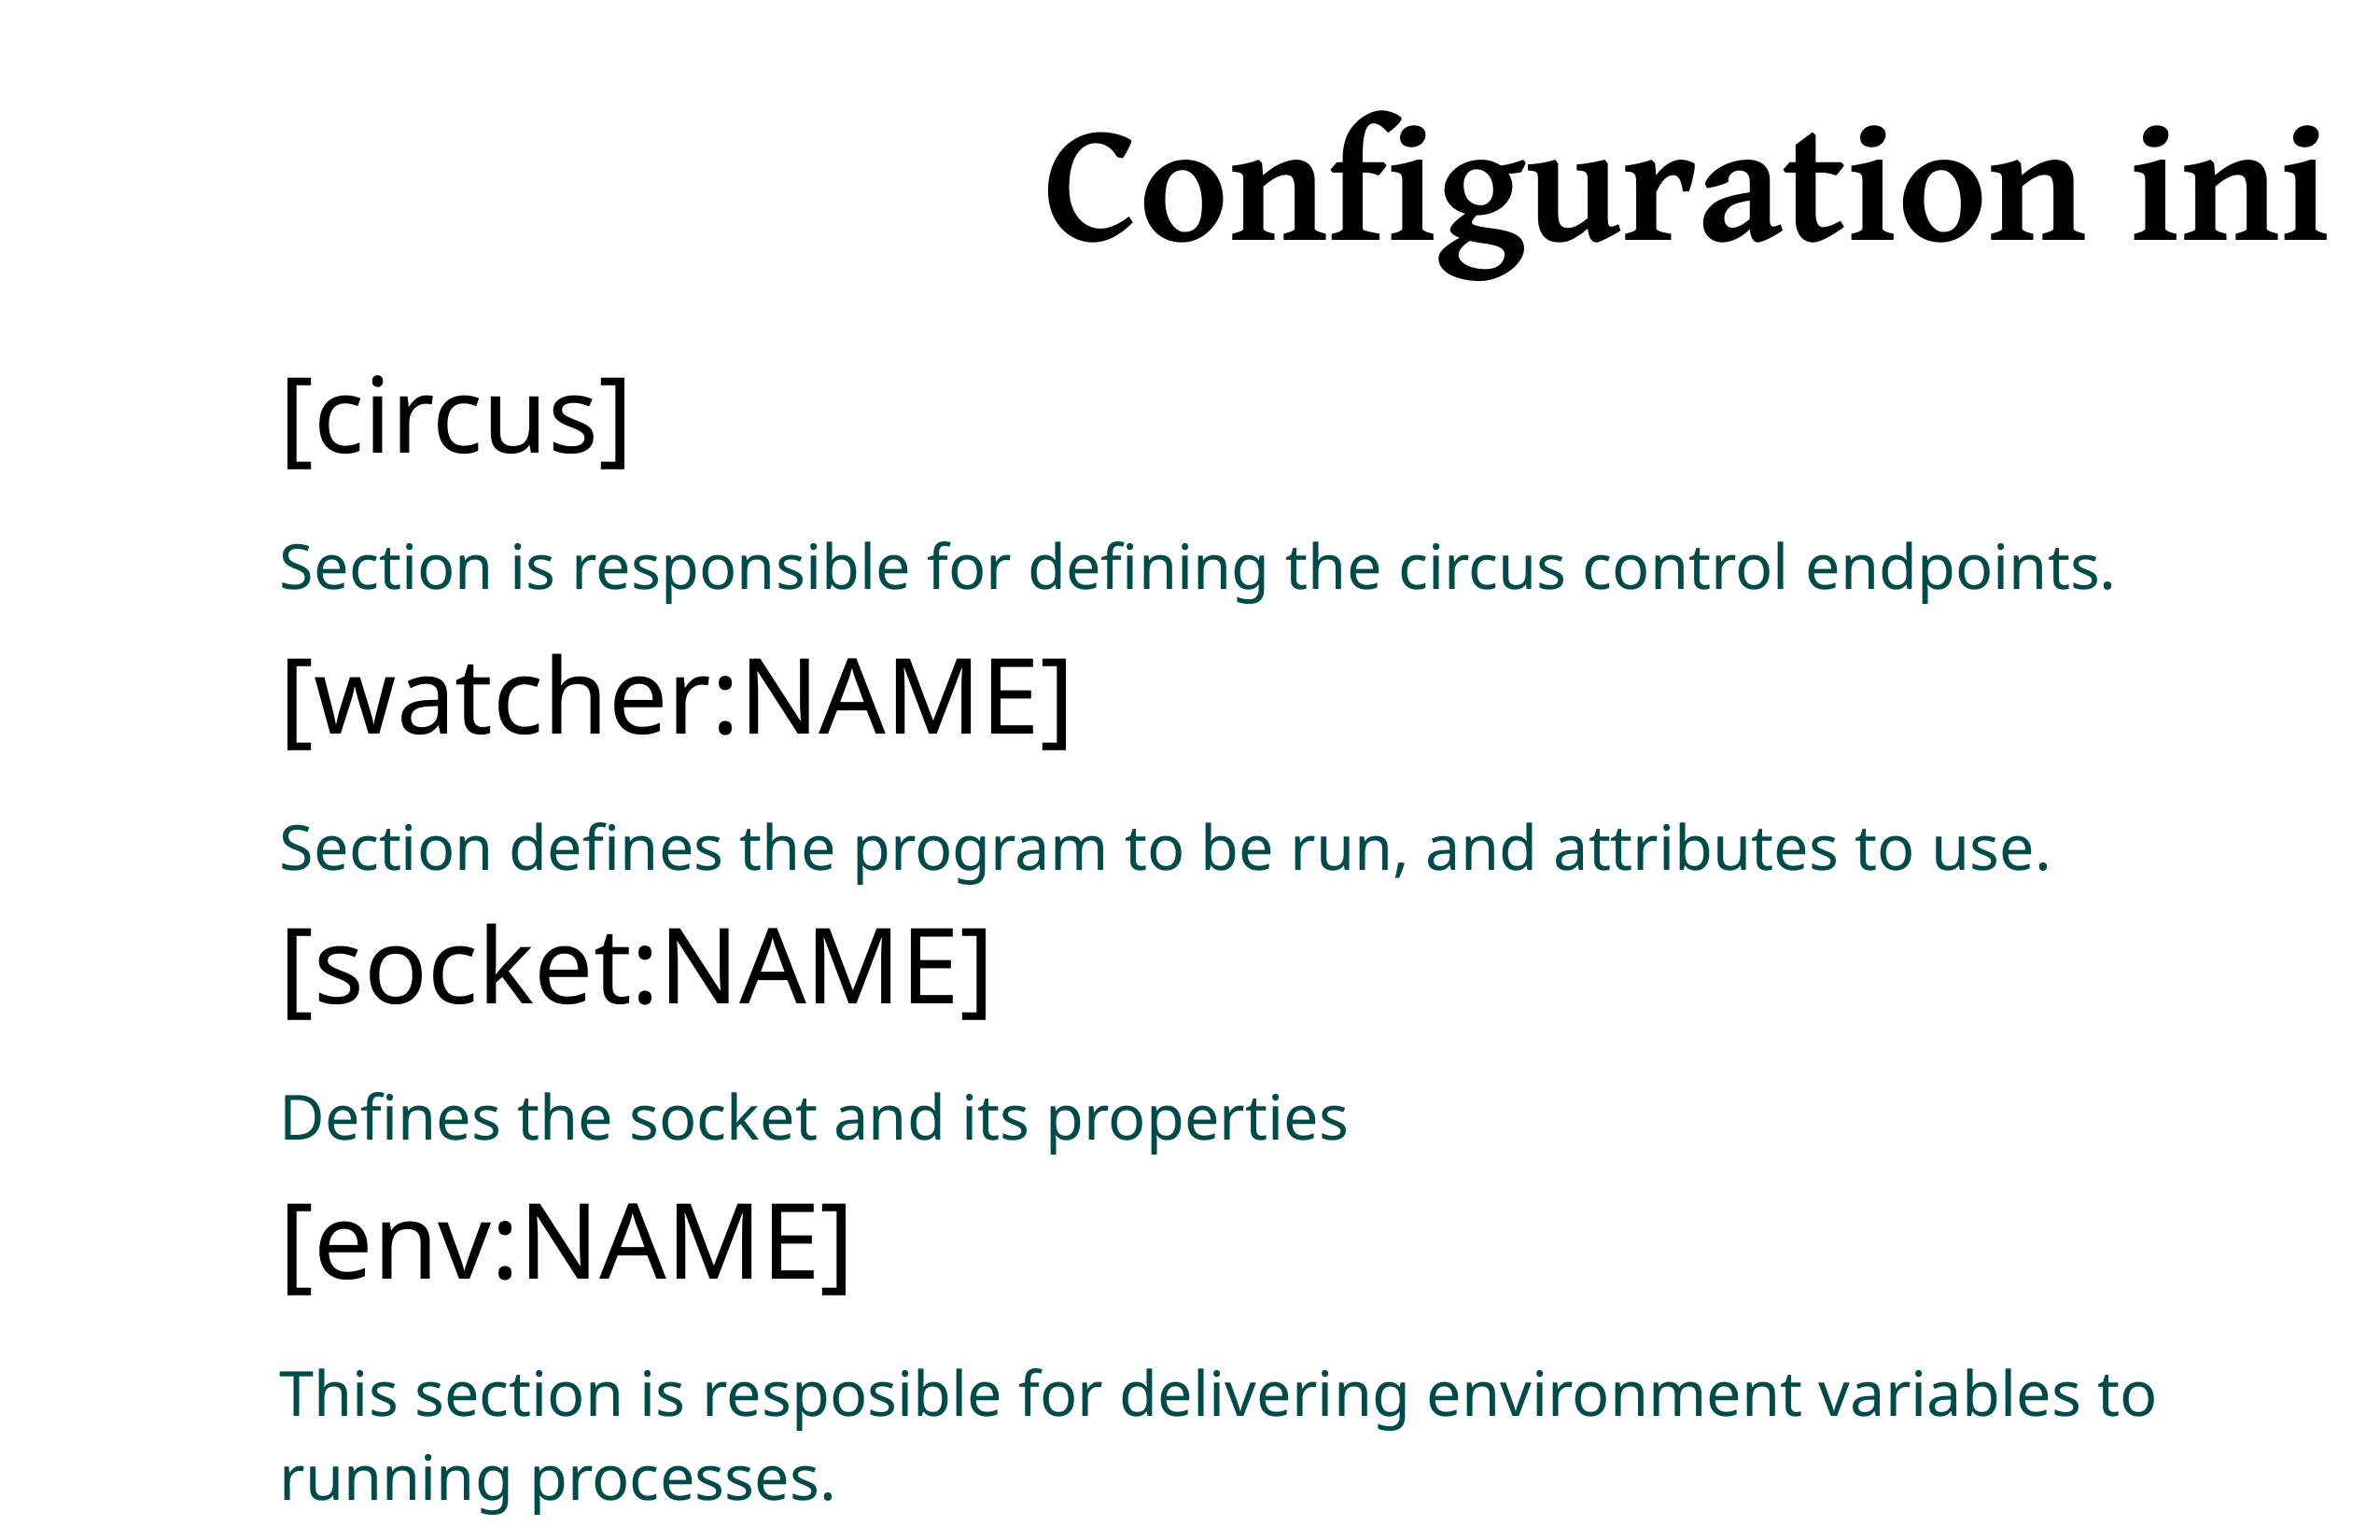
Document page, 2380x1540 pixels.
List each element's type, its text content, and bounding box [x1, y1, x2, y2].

text_box Configuration ini [1029, 84, 2346, 297]
text_box [env:NAME] This section is resposible for delivering environment variables to running processes. [266, 1160, 2241, 1472]
text_box [socket:NAME] Defines the socket and its properties [266, 884, 1309, 1127]
text_box [watcher:NAME] Section defines the program to be run, and attributes to use. [266, 615, 1970, 857]
text_box [circus] Section is responsible for defining the circus control endpoints. [266, 333, 2033, 576]
